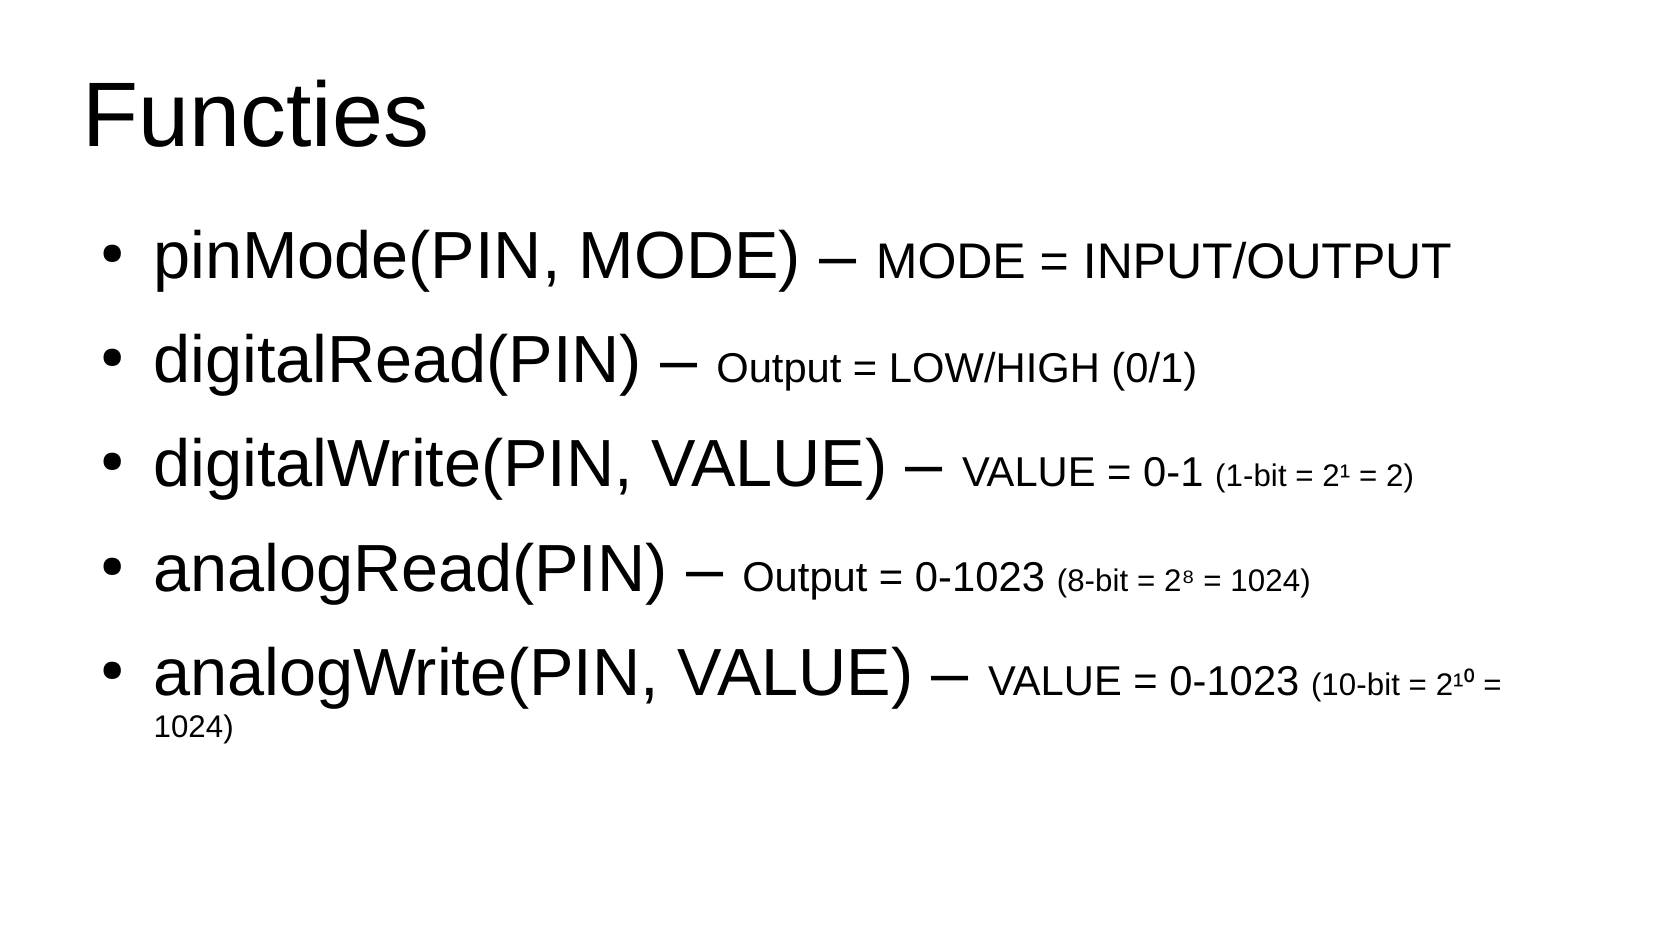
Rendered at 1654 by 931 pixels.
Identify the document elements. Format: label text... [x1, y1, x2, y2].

title Functies [82, 37, 1571, 193]
list pinMode(PIN, MODE) – MODE = INPUT/OUTPUT digitalRead(PIN) – Output = LOW/HIGH (0/1) digitalWrite(PIN, VALUE) – VALUE = 0-1 (1-bit = 2¹ = 2) analogRead(PIN) – Output = 0-1023 (8-bit = 2⁸ = 1024) analogWrite(PIN, VALUE) – VALUE = 0-1023 (10-bit = 2¹⁰ = 1024) [82, 217, 1571, 758]
